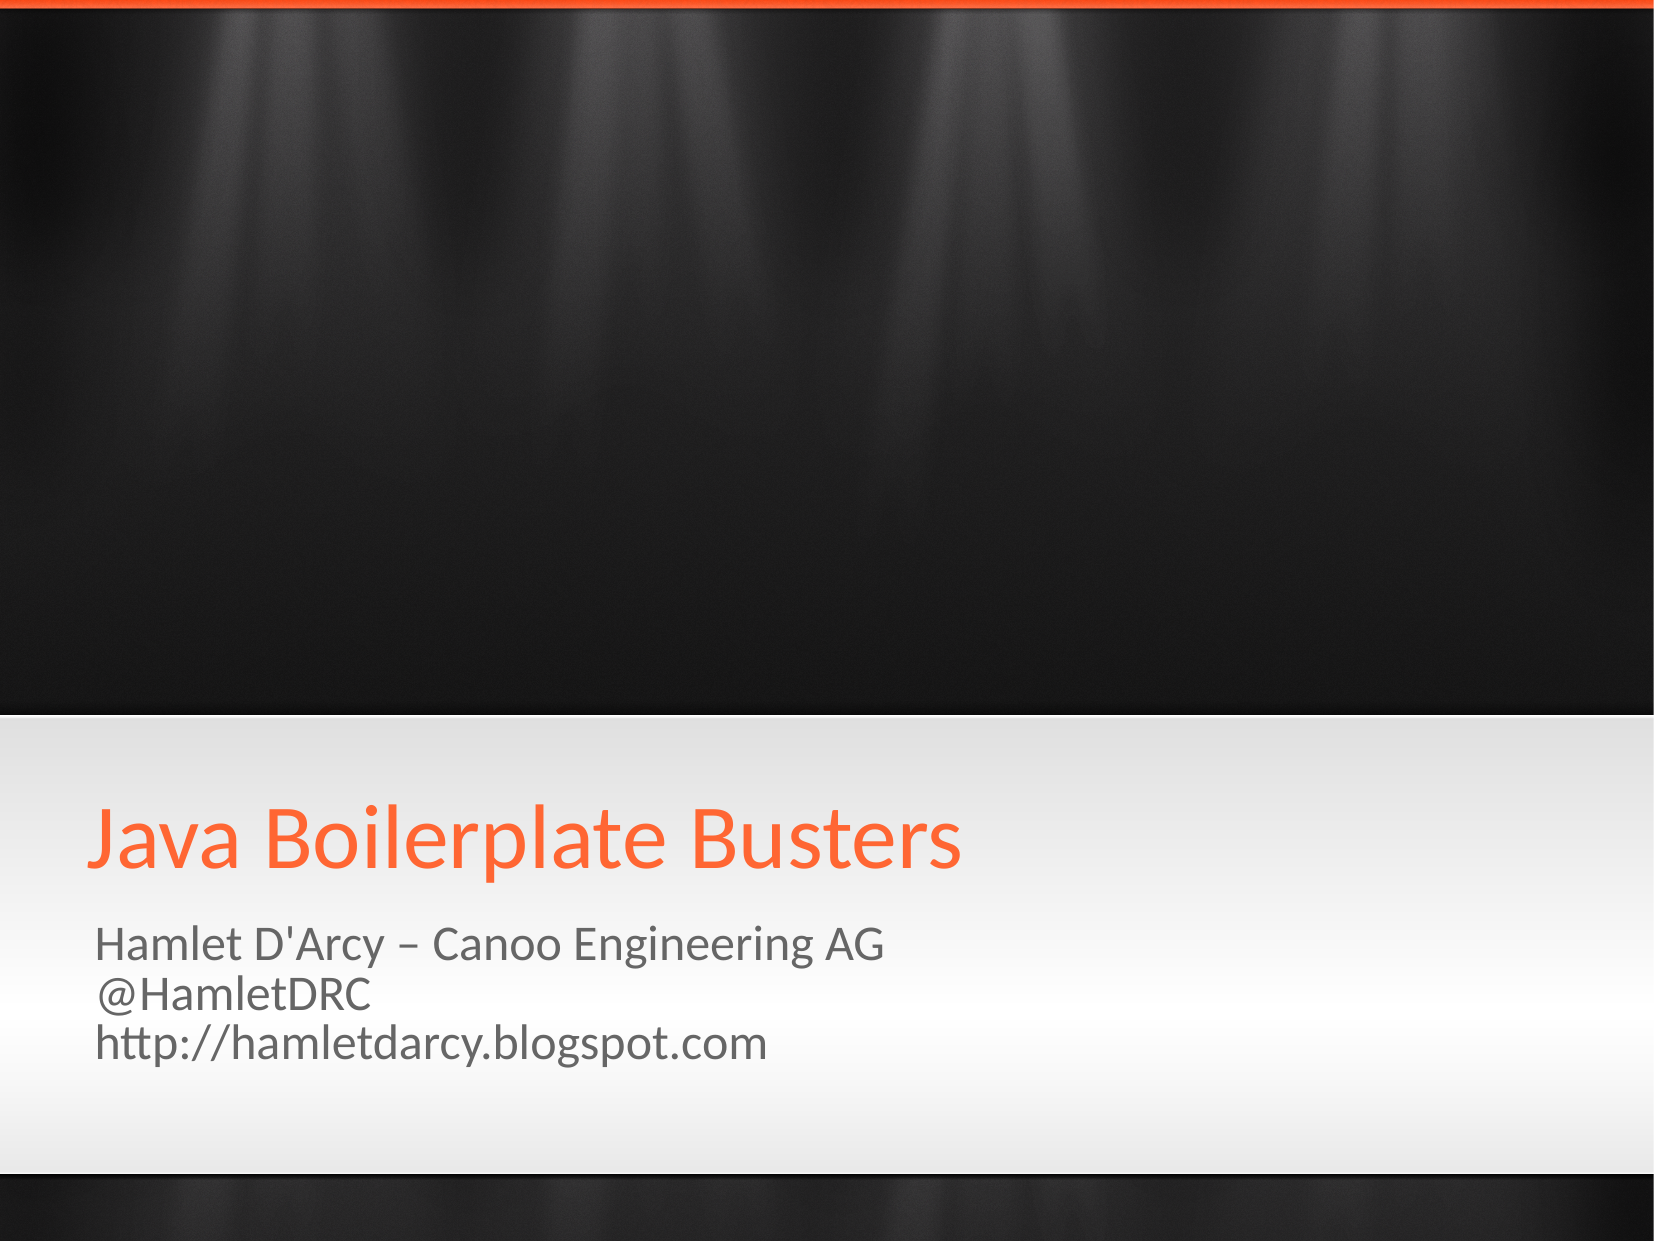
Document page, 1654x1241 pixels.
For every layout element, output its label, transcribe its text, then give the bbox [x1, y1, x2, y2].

title Hamlet D'Arcy – Canoo Engineering AG @HamletDRC http://hamletdarcy.blogspot.com [94, 893, 1583, 1101]
title Java Boilerplate Busters [86, 742, 1576, 950]
picture [0, 0, 1654, 1241]
